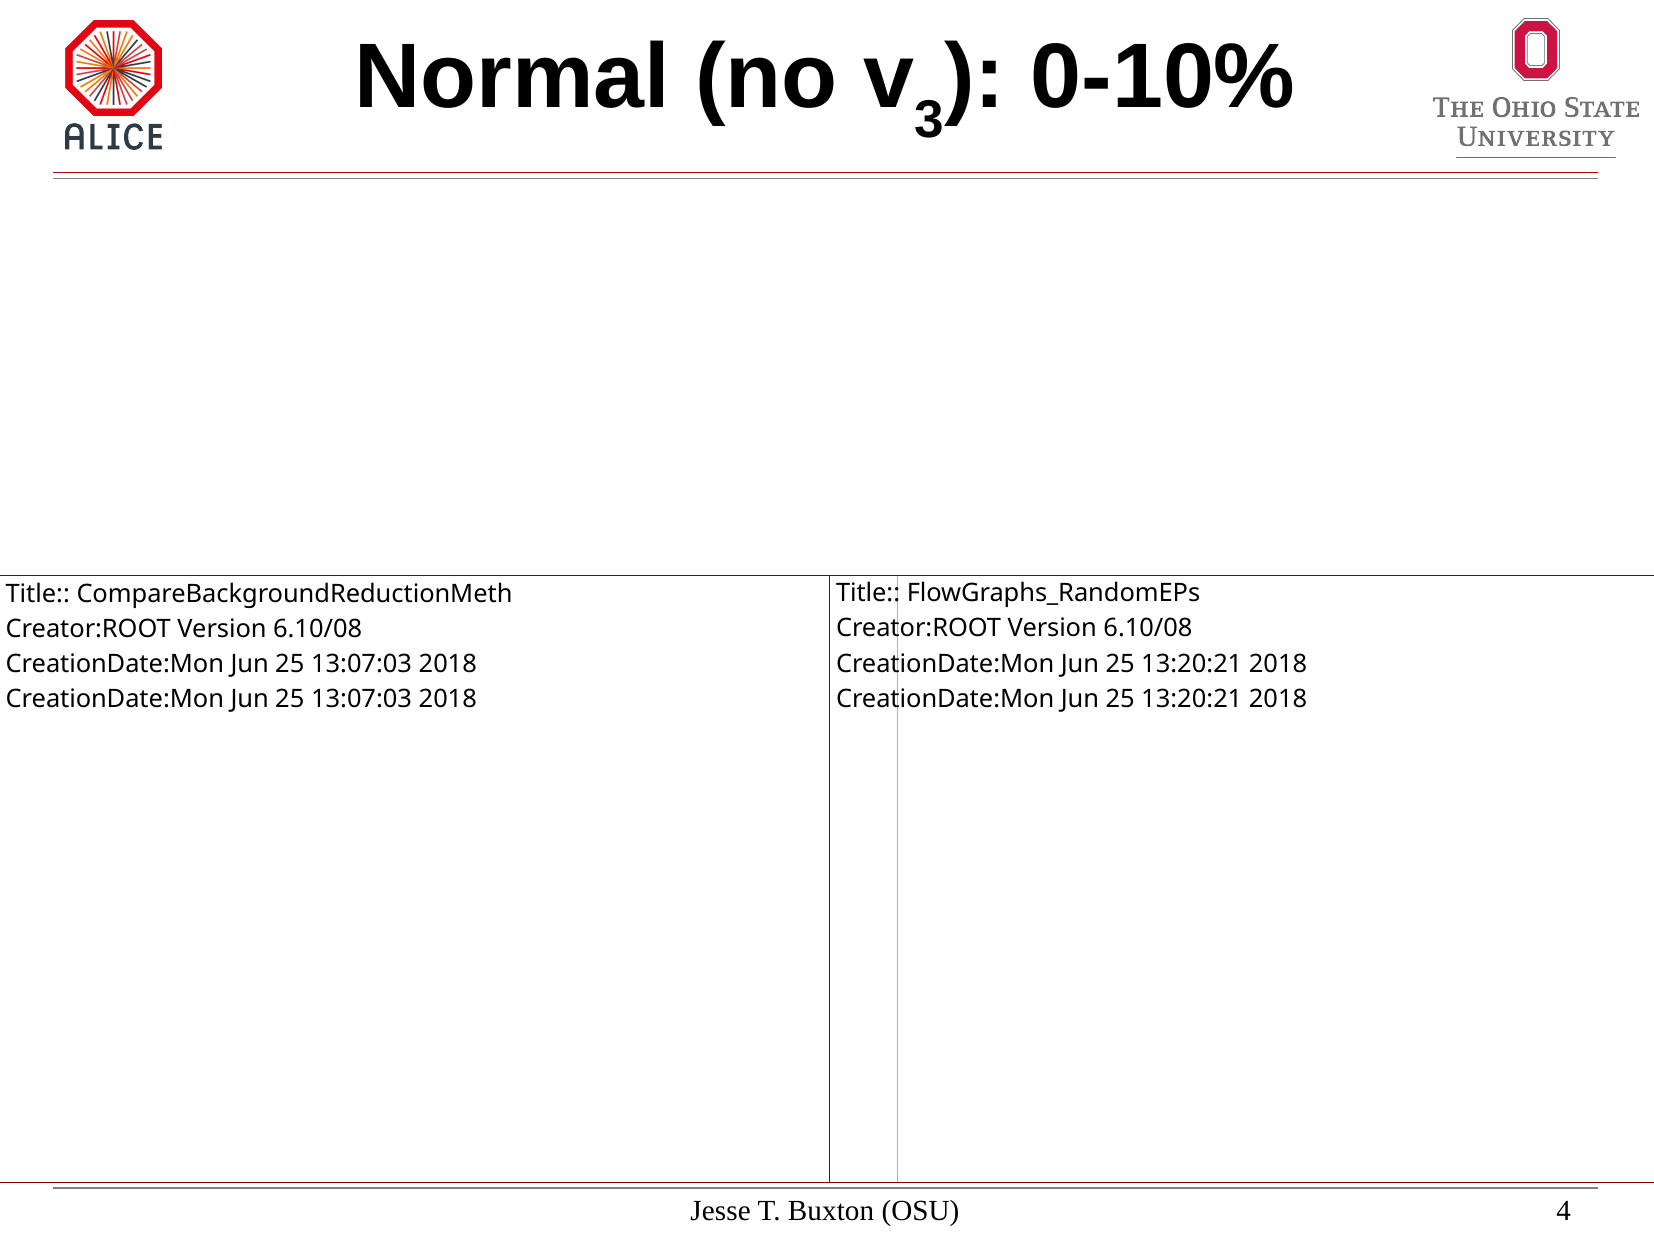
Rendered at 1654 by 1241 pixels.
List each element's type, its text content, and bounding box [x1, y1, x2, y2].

picture [65, 20, 137, 150]
title Normal (no v3): 0-10% [137, 1, 1513, 172]
picture [1513, 5, 1642, 171]
picture [0, 573, 1654, 1183]
